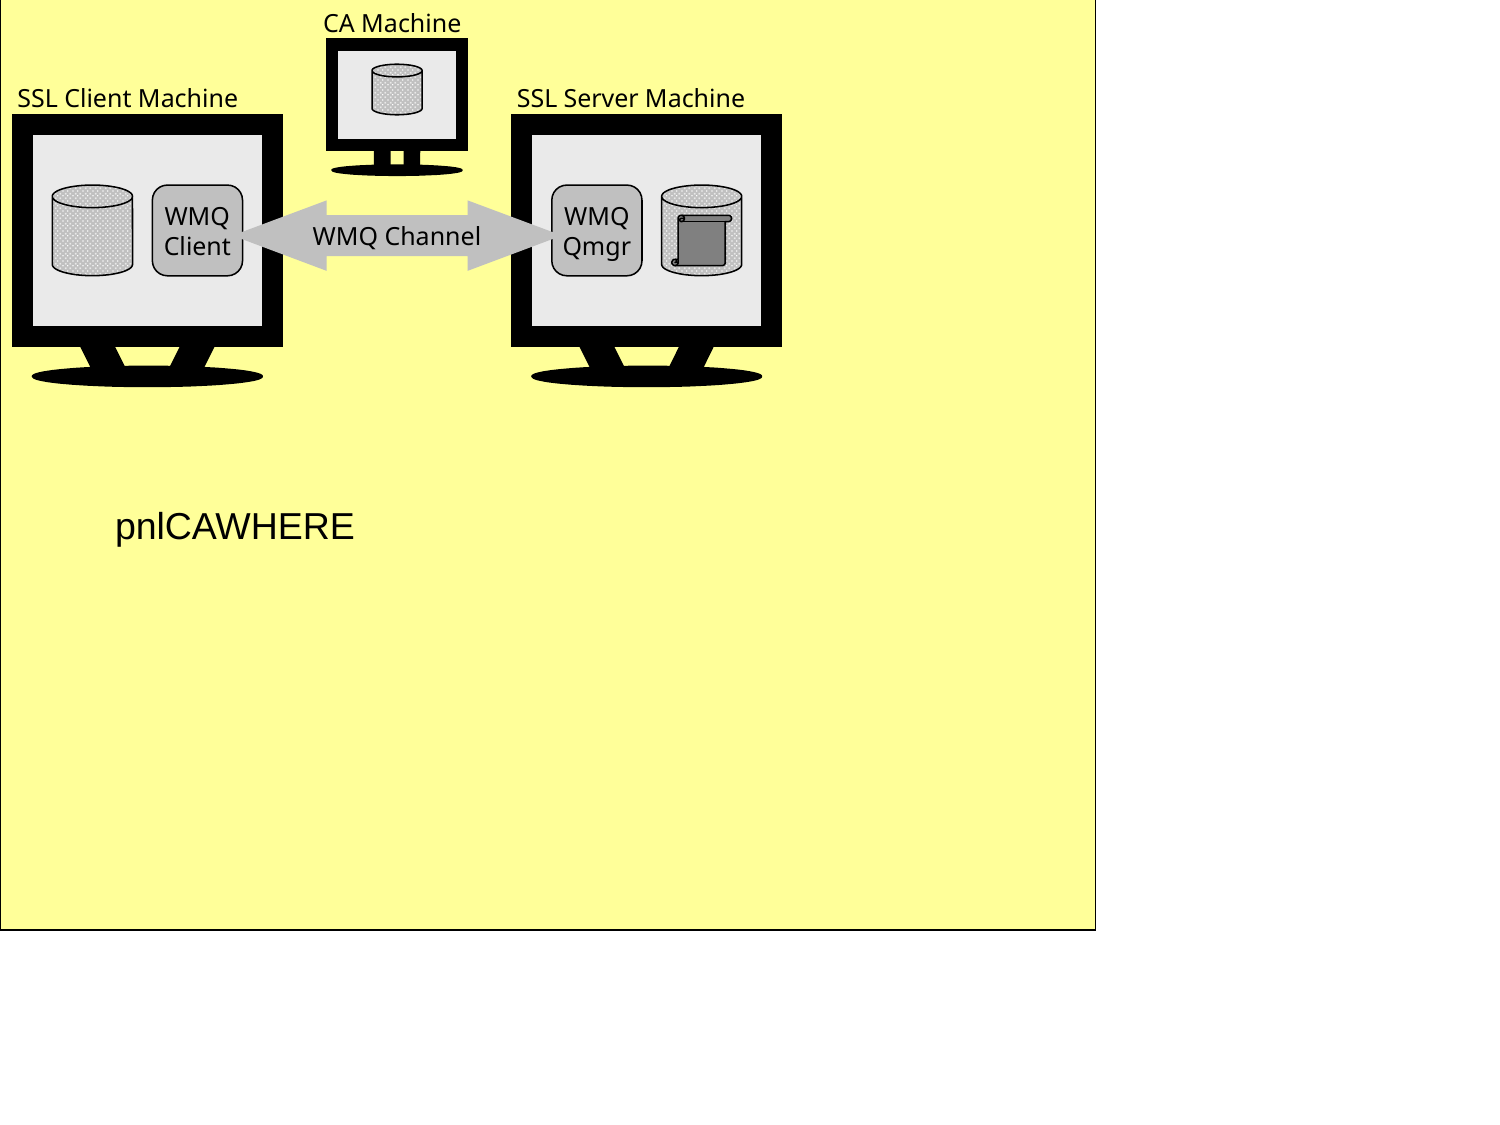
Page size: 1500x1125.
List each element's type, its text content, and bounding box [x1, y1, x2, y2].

text_box WMQ Qmgr [551, 185, 642, 276]
text_box pnlCAWHERE [100, 494, 373, 555]
text_box WMQ Channel [262, 215, 533, 256]
text_box [0, 0, 1095, 930]
text_box SSL Client Machine [2, 74, 332, 120]
text_box CA Machine [308, 0, 515, 46]
text_box WMQ Client [152, 185, 243, 276]
text_box SSL Server Machine [501, 74, 832, 120]
